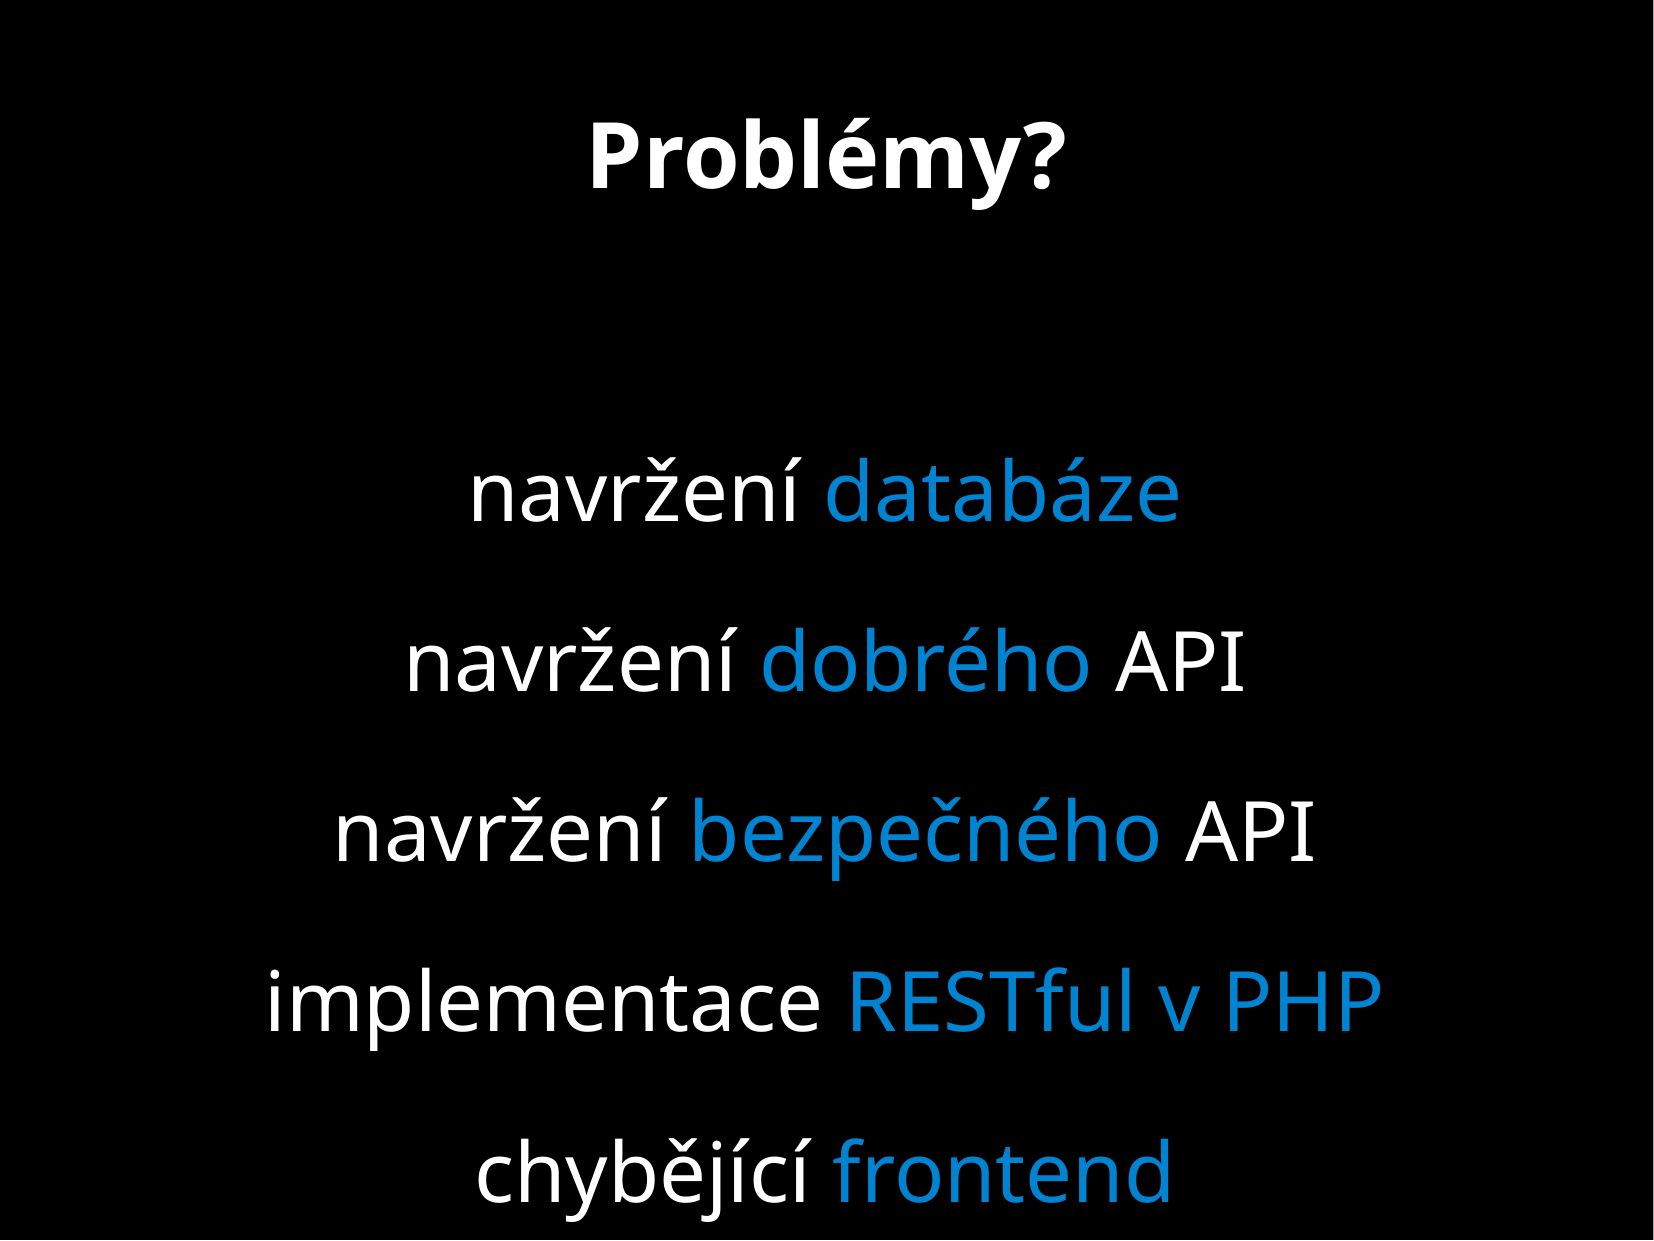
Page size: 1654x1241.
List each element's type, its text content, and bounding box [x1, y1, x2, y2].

text_box navržení databáze navržení dobrého API navržení bezpečného API implementace RESTful v PHP chybějící frontend [75, 367, 1576, 1074]
title Problémy? [82, 49, 1571, 257]
